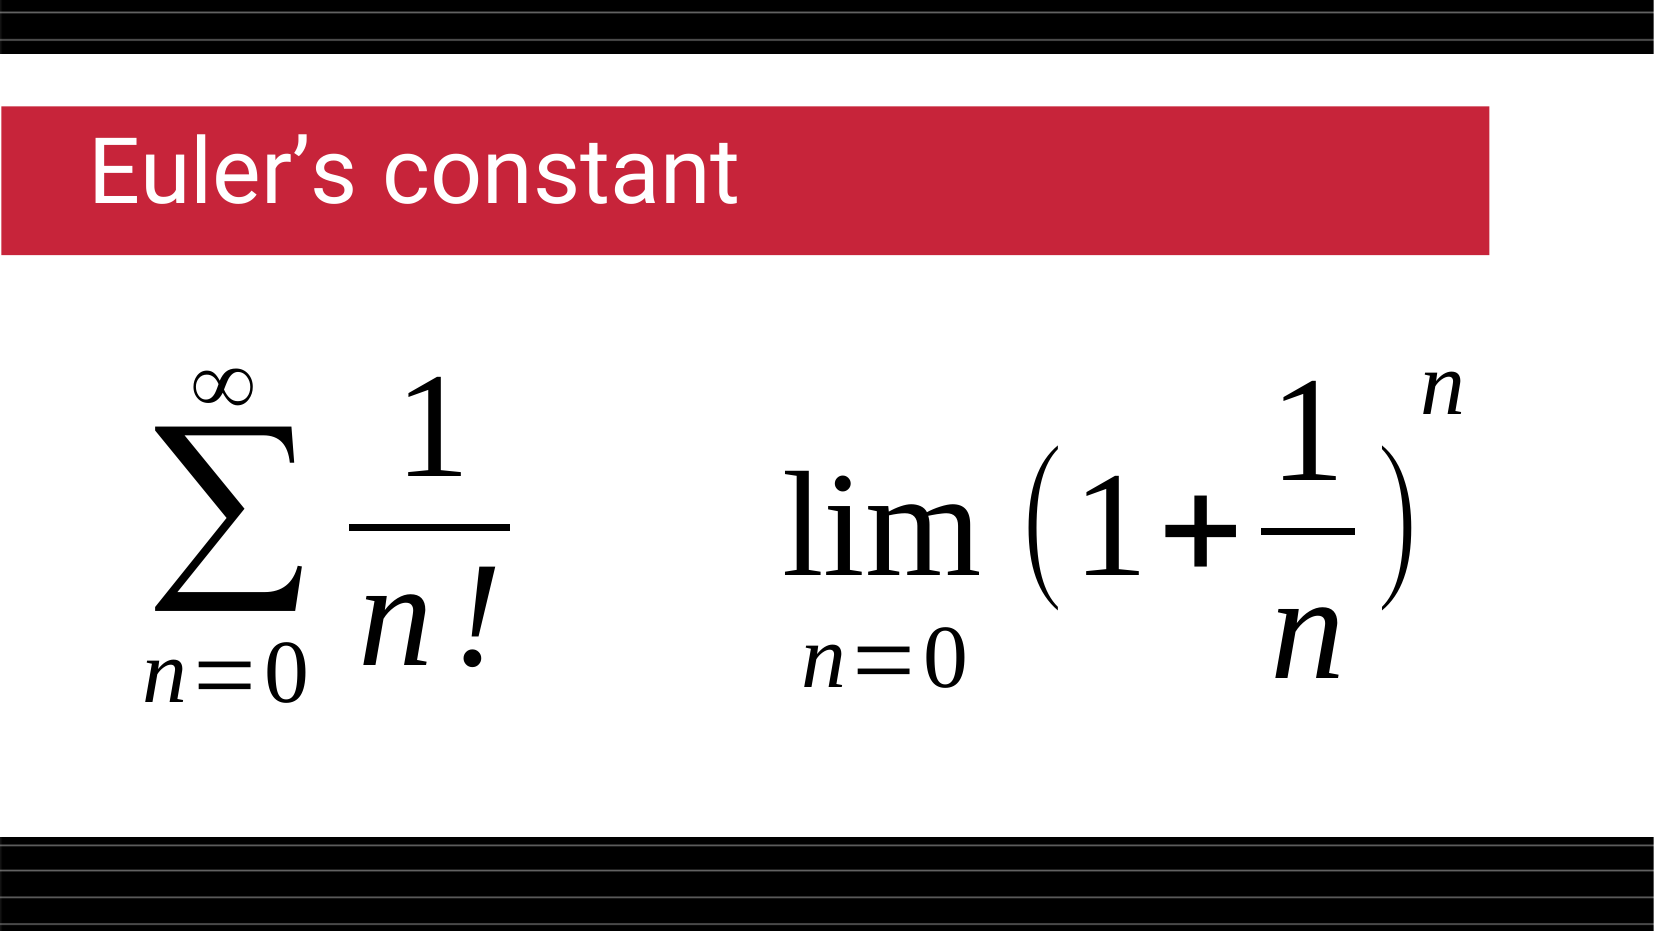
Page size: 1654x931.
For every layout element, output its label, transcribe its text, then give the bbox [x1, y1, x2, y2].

picture [0, 837, 1654, 931]
title Euler’s constant [1, 106, 1490, 256]
chart [105, 345, 556, 719]
picture [0, 0, 1654, 54]
chart [744, 330, 1501, 708]
